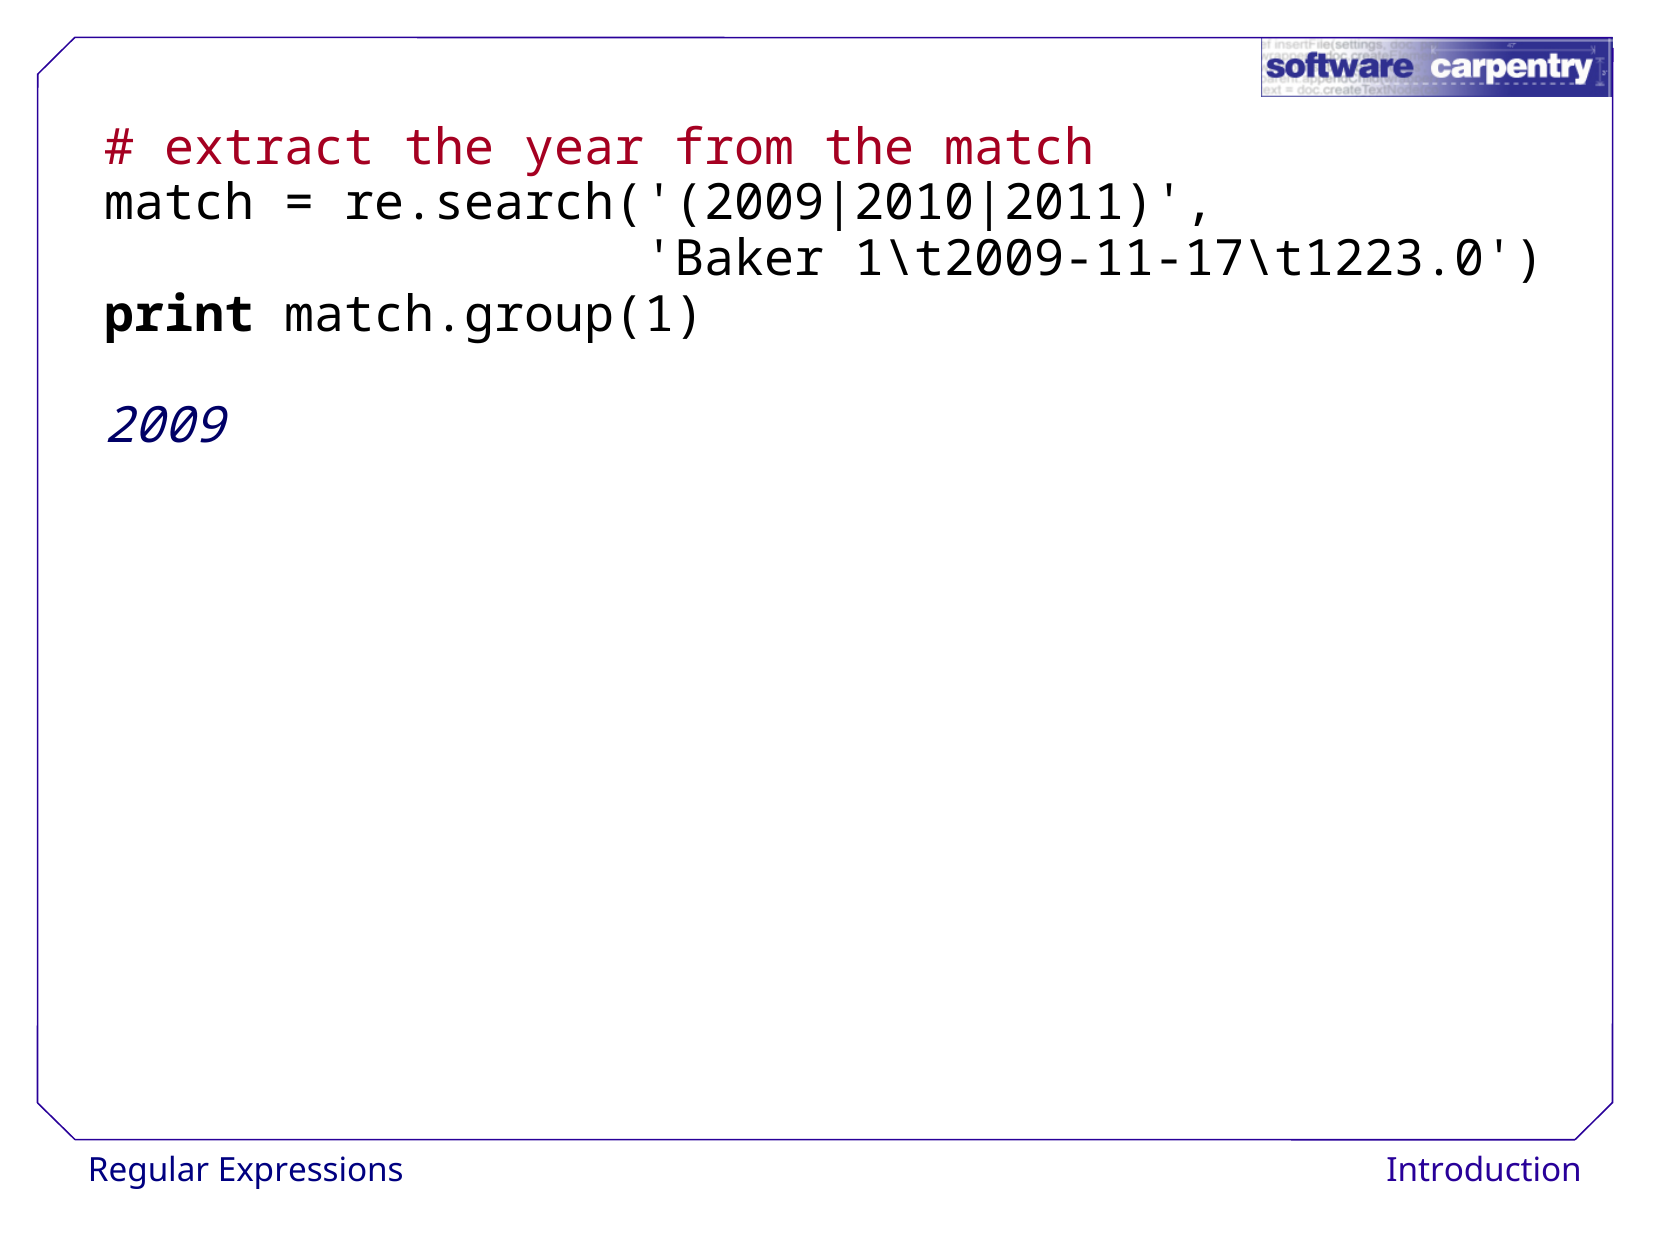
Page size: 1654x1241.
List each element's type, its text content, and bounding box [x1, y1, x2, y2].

picture [1261, 39, 1613, 97]
text_box # extract the year from the match match = re.search('(2009|2010|2011)', 'Baker 1\t2009-11-17\t1223.0') print match.group(1) 2009 [89, 112, 1512, 999]
